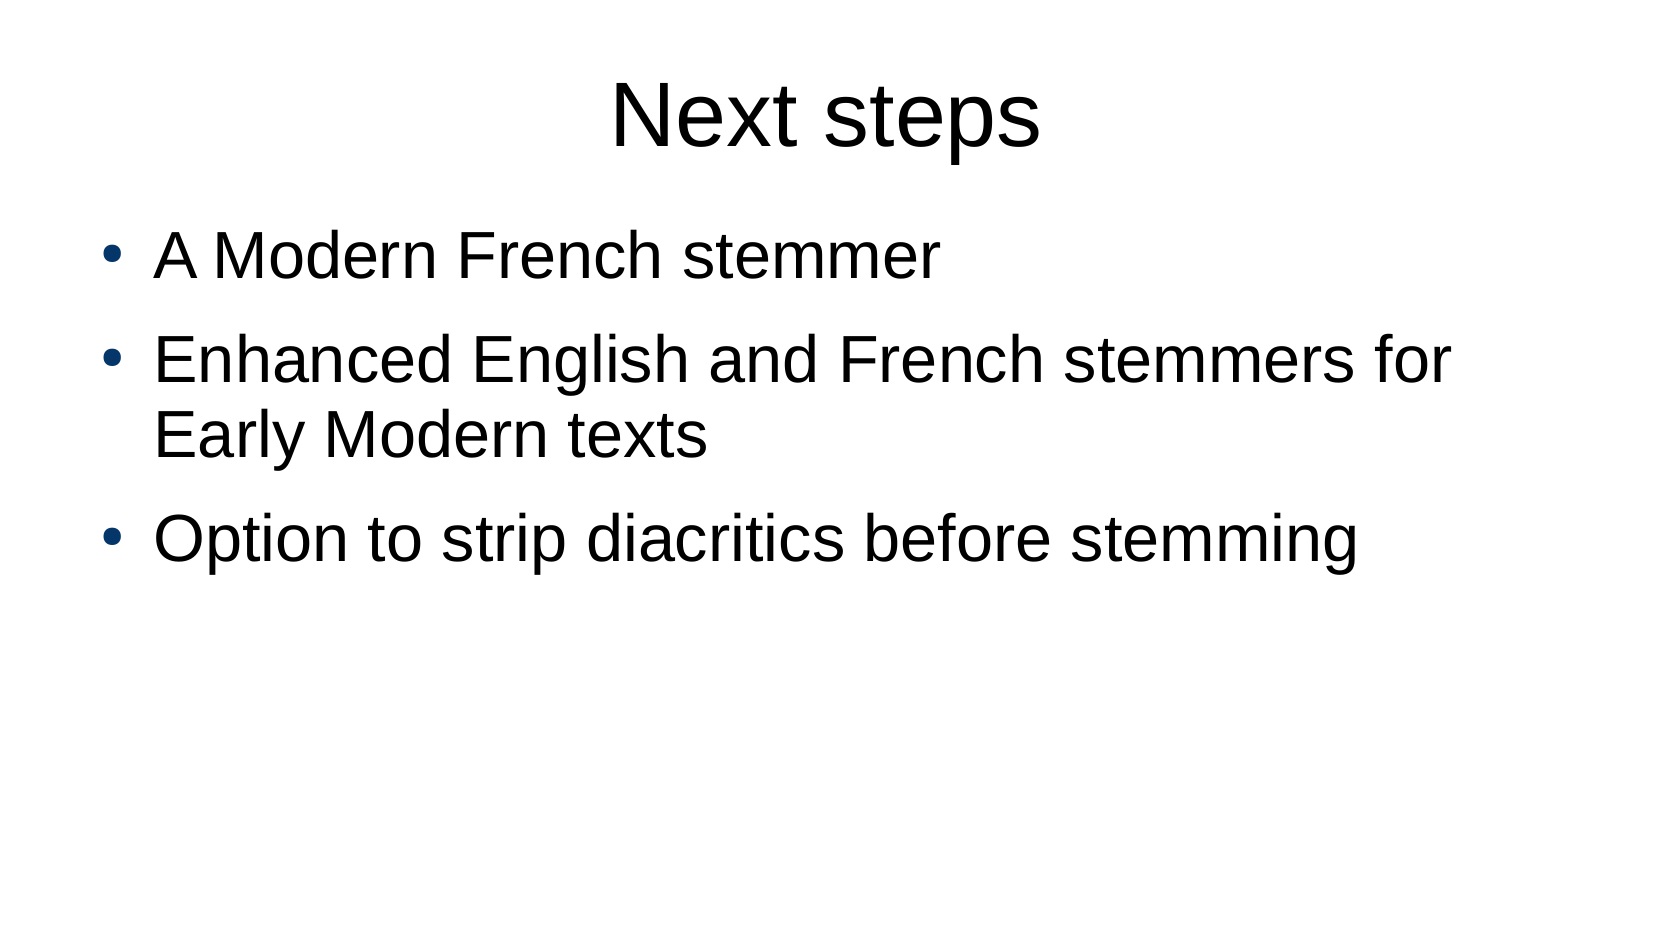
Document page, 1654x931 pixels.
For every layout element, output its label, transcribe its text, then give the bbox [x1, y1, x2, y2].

title Next steps [82, 37, 1571, 193]
list A Modern French stemmer Enhanced English and French stemmers for Early Modern texts Option to strip diacritics before stemming [82, 217, 1571, 758]
